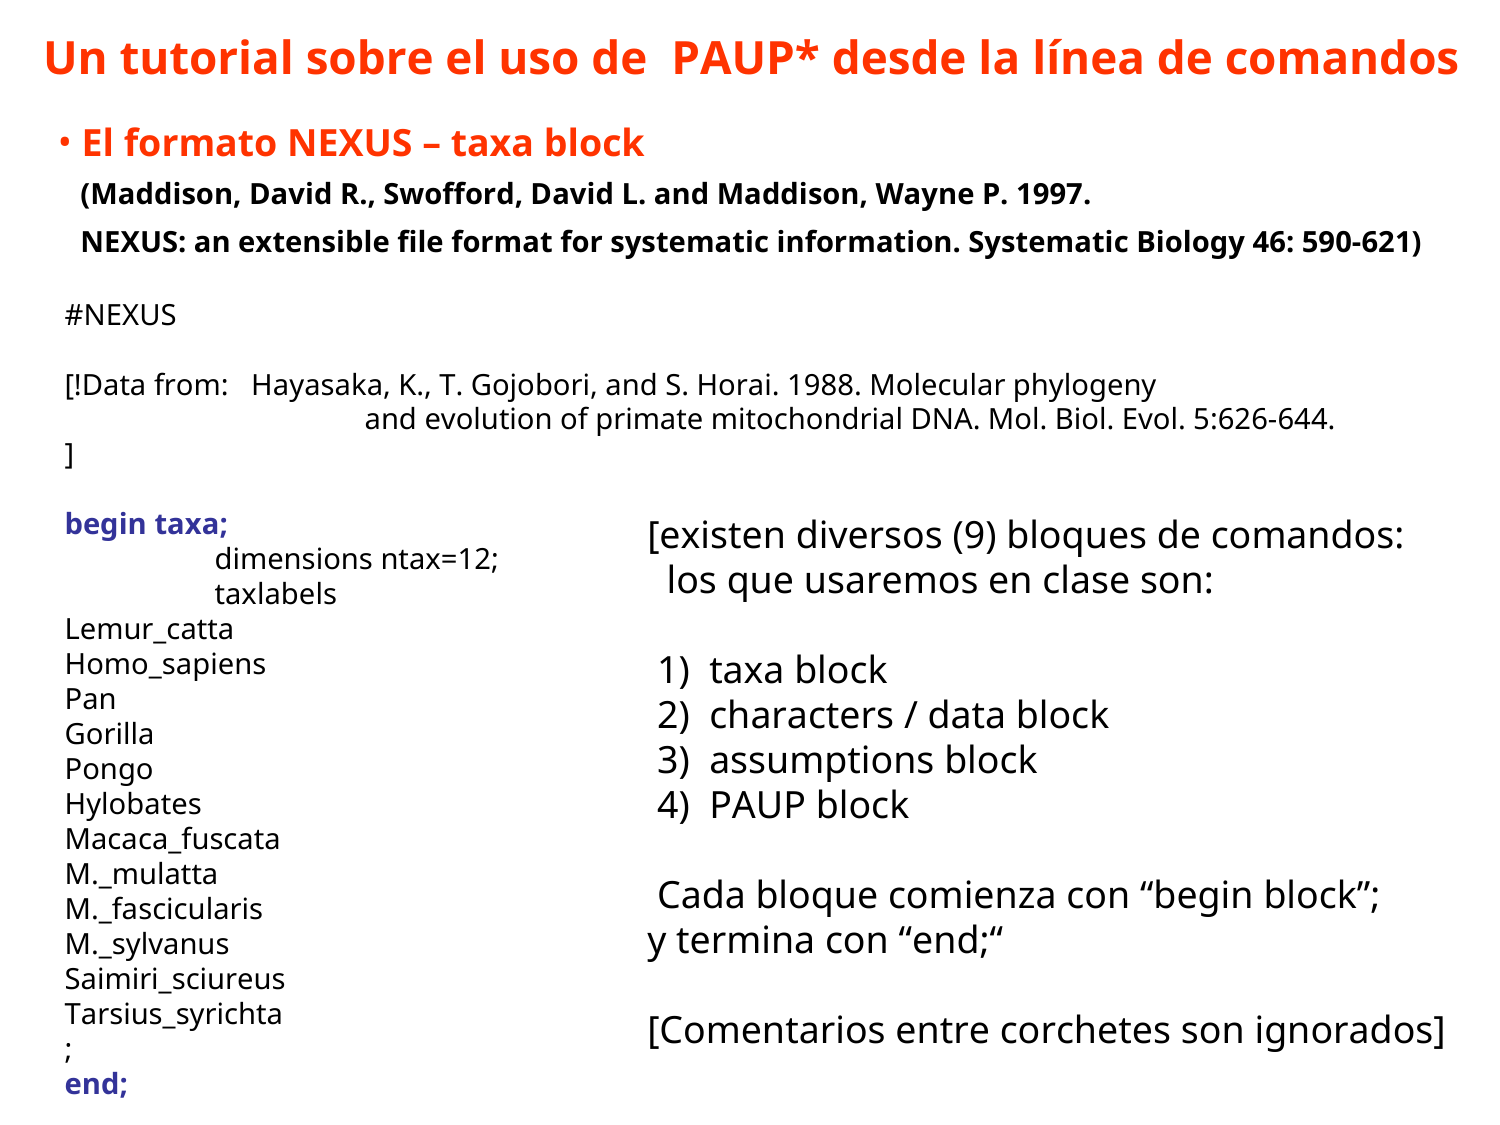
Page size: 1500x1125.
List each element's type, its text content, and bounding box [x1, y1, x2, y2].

text_box El formato NEXUS – taxa block (Maddison, David R., Swofford, David L. and Maddison, Wayne P. 1997. NEXUS: an extensible file format for systematic information. Systematic Biology 46: 590-621) [43, 95, 1439, 266]
text_box #NEXUS [!Data from: Hayasaka, K., T. Gojobori, and S. Horai. 1988. Molecular phylogeny and evolution of primate mitochondrial DNA. Mol. Biol. Evol. 5:626-644. ] begin taxa; dimensions ntax=12; taxlabels Lemur_catta Homo_sapiens Pan Gorilla Pongo Hylobates Macaca_fuscata M._mulatta M._fascicularis M._sylvanus Saimiri_sciureus Tarsius_syrichta ; end; [49, 253, 1436, 1108]
text_box Un tutorial sobre el uso de PAUP* desde la línea de comandos [28, 21, 1475, 92]
text_box [existen diversos (9) bloques de comandos: los que usaremos en clase son: 1) taxa block 2) characters / data block 3) assumptions block 4) PAUP block Cada bloque comienza con “begin block”; y termina con “end;“ [Comentarios entre corchetes son ignorados] [632, 503, 1462, 1059]
